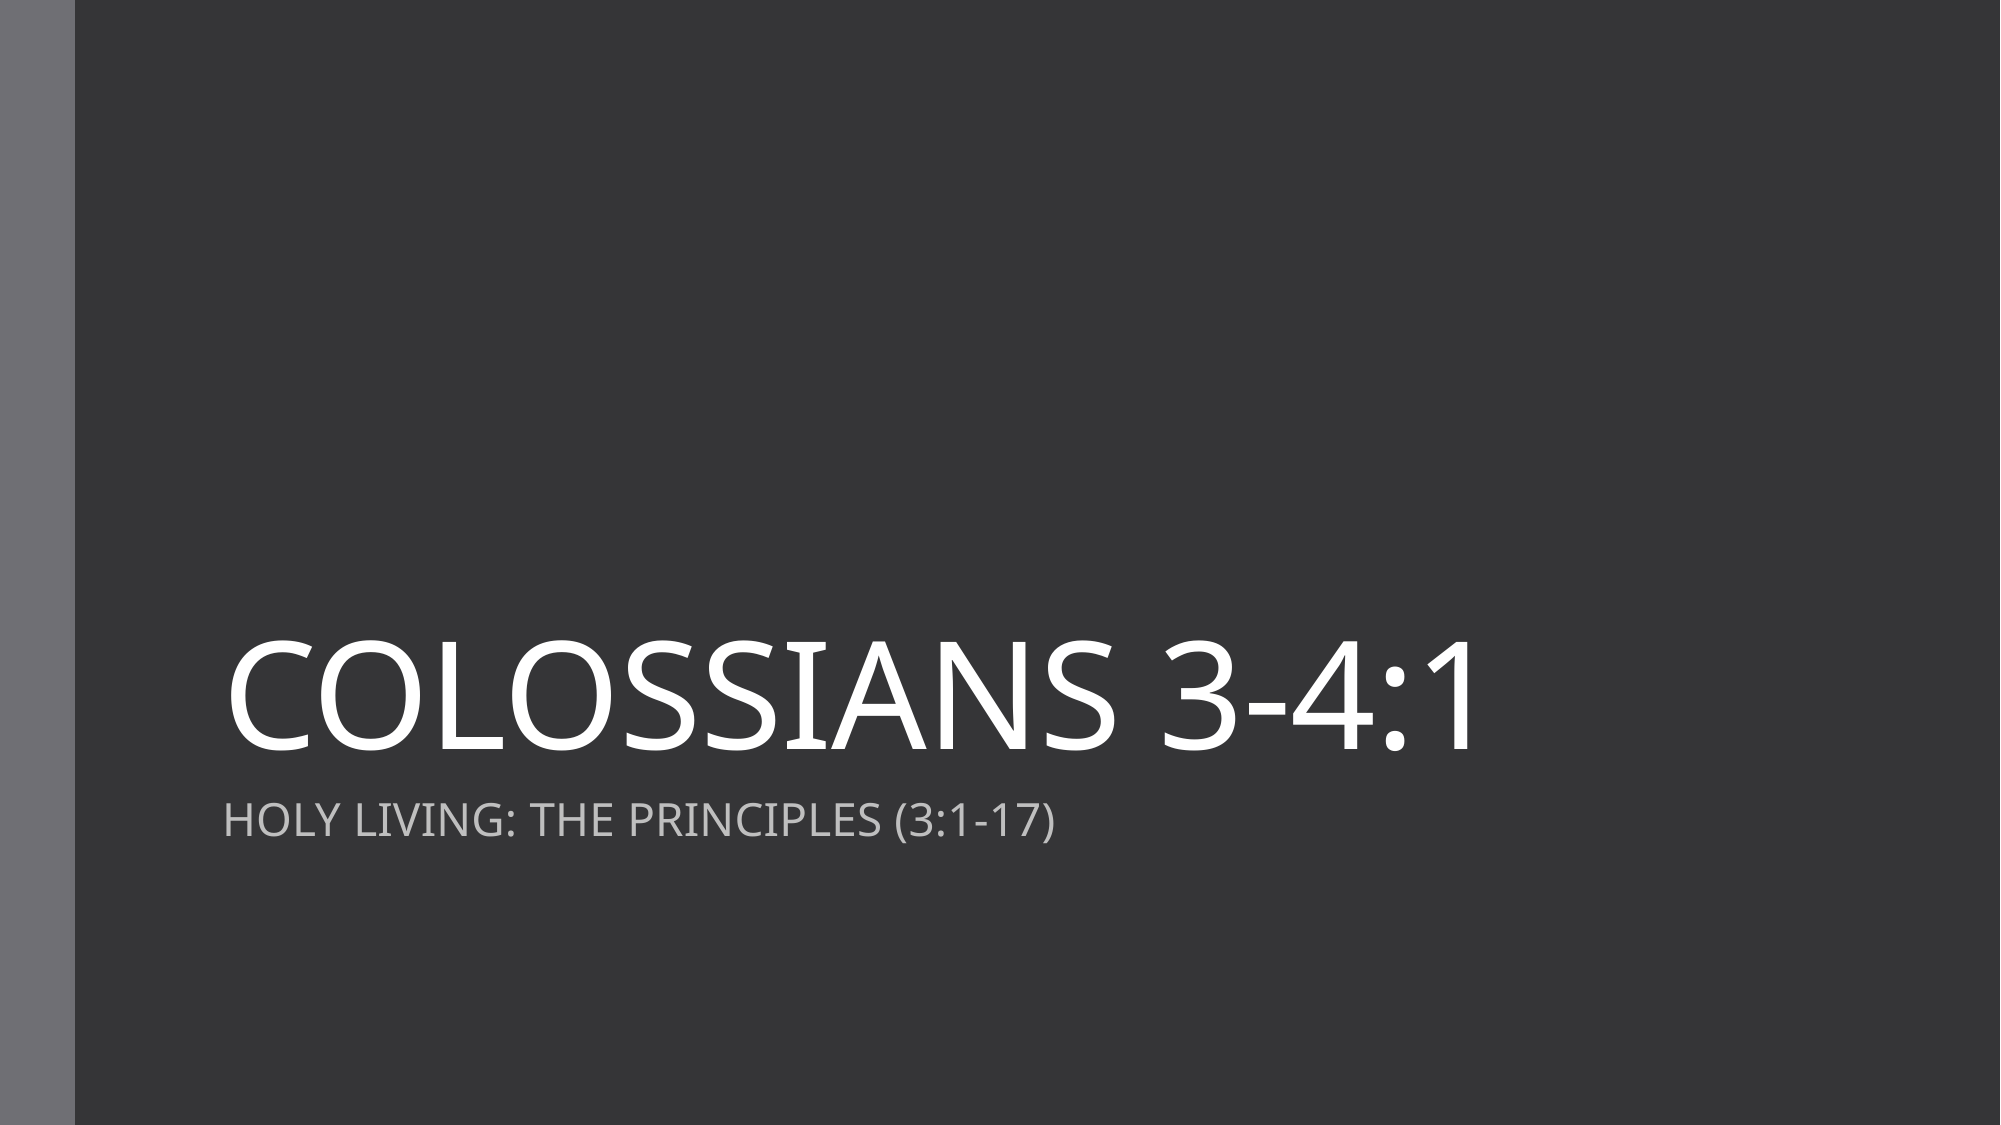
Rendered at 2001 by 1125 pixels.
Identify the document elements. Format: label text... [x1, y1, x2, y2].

subtitle HOLY LIVING: THE PRINCIPLES (3:1-17) [206, 787, 1752, 1066]
title COLOSSIANS 3-4:1 [206, 124, 1752, 787]
